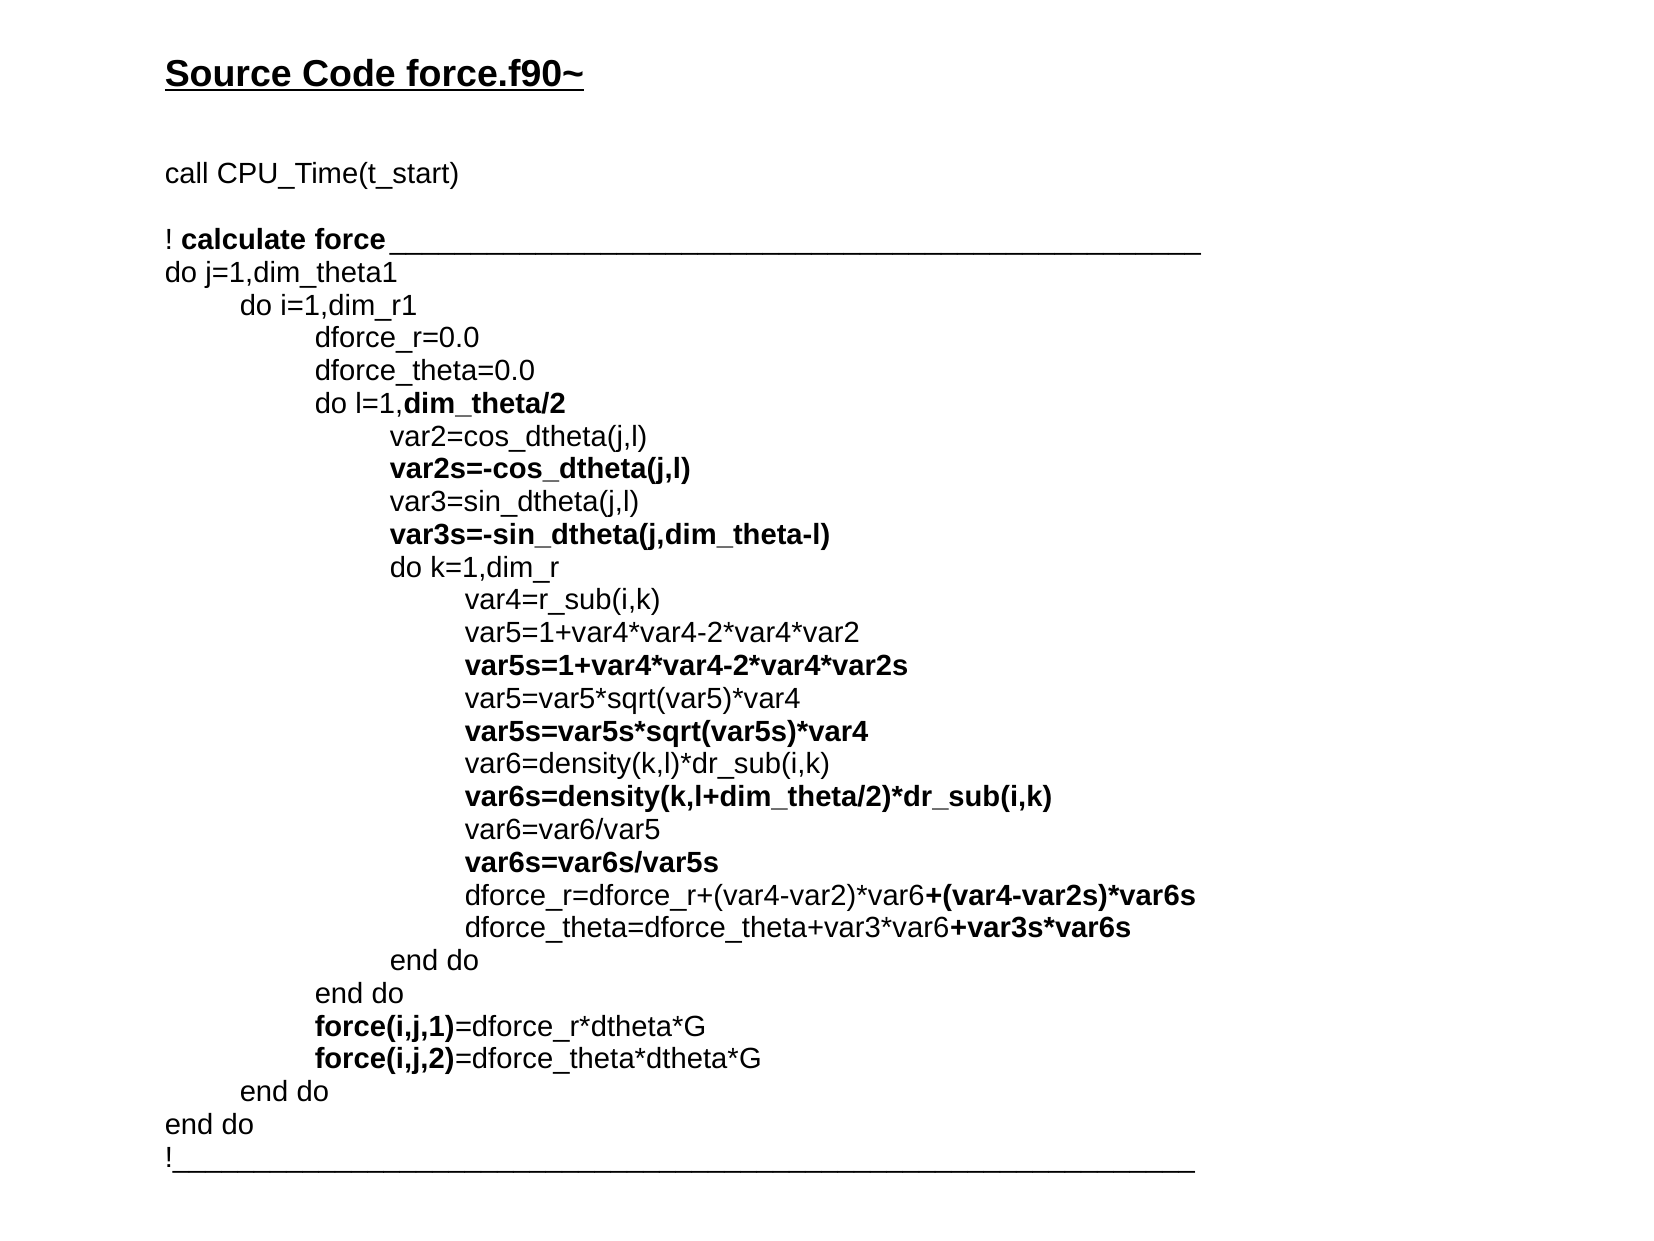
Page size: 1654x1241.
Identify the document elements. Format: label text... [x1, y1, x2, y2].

text_box Source Code force.f90~ [150, 45, 1501, 102]
text_box call CPU_Time(t_start) ! calculate force __________________________________________________ do j=1,dim_theta1 do i=1,dim_r1 dforce_r=0.0 dforce_theta=0.0 do l=1,dim_theta/2 var2=cos_dtheta(j,l) var2s=-cos_dtheta(j,l) var3=sin_dtheta(j,l) var3s=-sin_dtheta(j,dim_theta-l) do k=1,dim_r var4=r_sub(i,k) var5=1+var4*var4-2*var4*var2 var5s=1+var4*var4-2*var4*var2s var5=var5*sqrt(var5)*var4 var5s=var5s*sqrt(var5s)*var4 var6=density(k,l)*dr_sub(i,k) var6s=density(k,l+dim_theta/2)*dr_sub(i,k) var6=var6/var5 var6s=var6s/var5s dforce_r=dforce_r+(var4-var2)*var6+(var4-var2s)*var6s dforce_theta=dforce_theta+var3*var6+var3s*var6s end do end do force(i,j,1)=dforce_r*dtheta*G force(i,j,2)=dforce_theta*dtheta*G end do end do !_______________________________________________________________ [150, 150, 1501, 1214]
